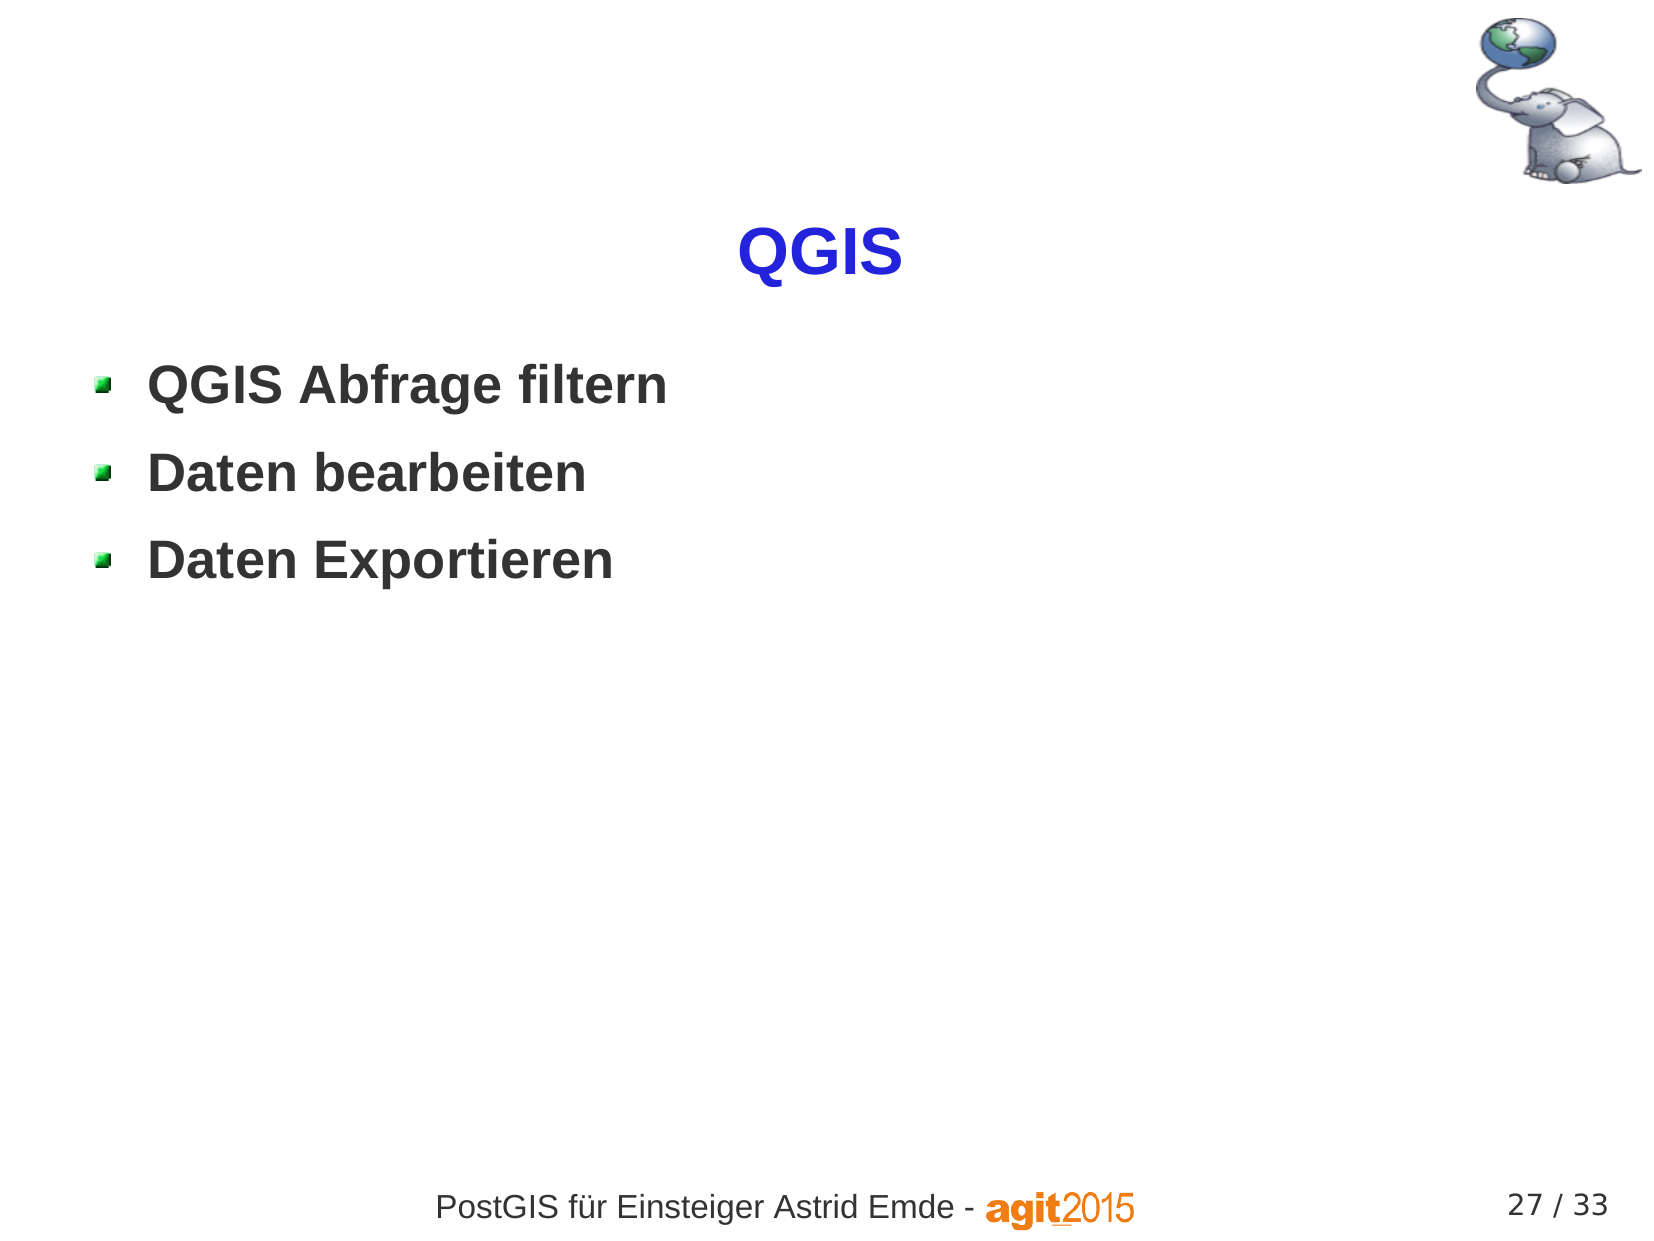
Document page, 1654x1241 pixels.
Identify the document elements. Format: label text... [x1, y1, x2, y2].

picture [986, 1192, 1134, 1231]
list QGIS Abfrage filtern Daten bearbeiten Daten Exportieren [76, 354, 1565, 1173]
title QGIS [76, 177, 1565, 325]
picture [1476, 18, 1642, 184]
